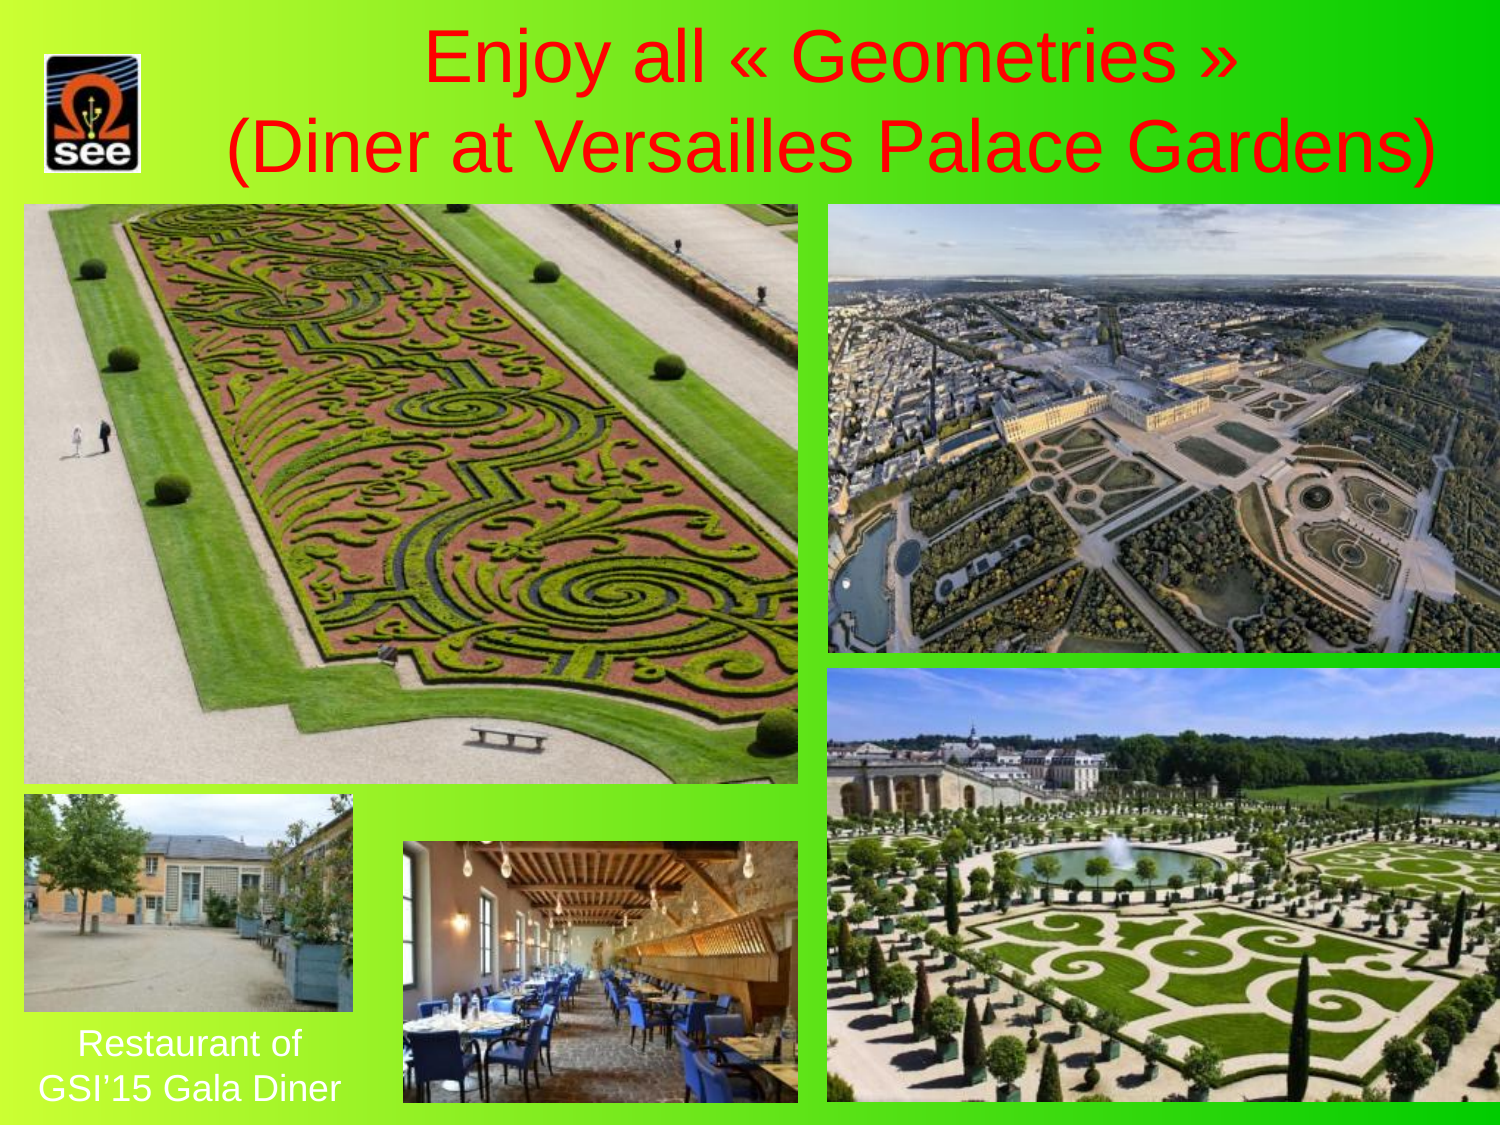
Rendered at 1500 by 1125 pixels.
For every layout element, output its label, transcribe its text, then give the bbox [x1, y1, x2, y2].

picture [827, 668, 1500, 1102]
picture [24, 204, 798, 784]
picture [828, 204, 1500, 653]
picture [403, 841, 798, 1103]
text_box Enjoy all « Geometries » (Diner at Versailles Palace Gardens) [206, 0, 1459, 188]
text_box Restaurant of GSI’15 Gala Diner [21, 1011, 359, 1118]
picture [24, 794, 353, 1011]
